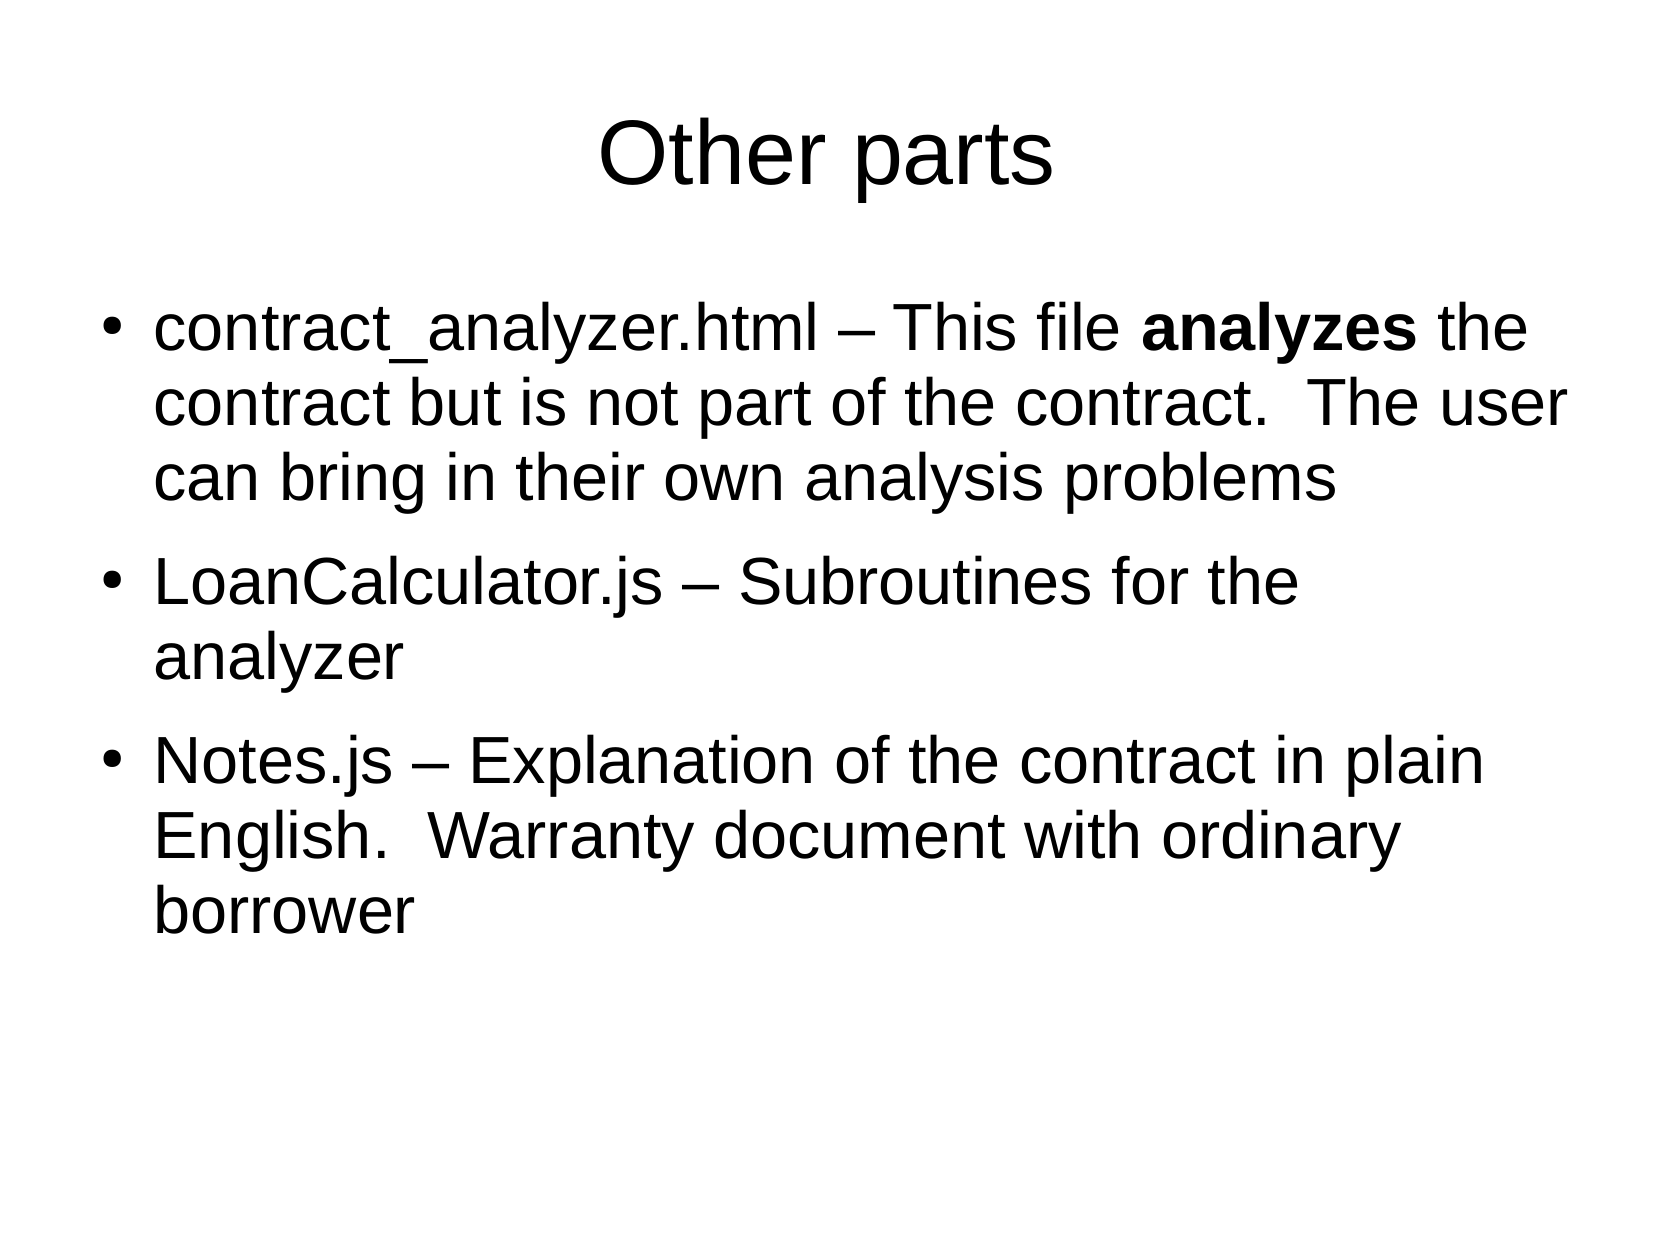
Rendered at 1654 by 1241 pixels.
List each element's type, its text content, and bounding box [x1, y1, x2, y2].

title Other parts [82, 49, 1571, 257]
list contract_analyzer.html – This file analyzes the contract but is not part of the contract. The user can bring in their own analysis problems LoanCalculator.js – Subroutines for the analyzer Notes.js – Explanation of the contract in plain English. Warranty document with ordinary borrower [82, 290, 1571, 1010]
